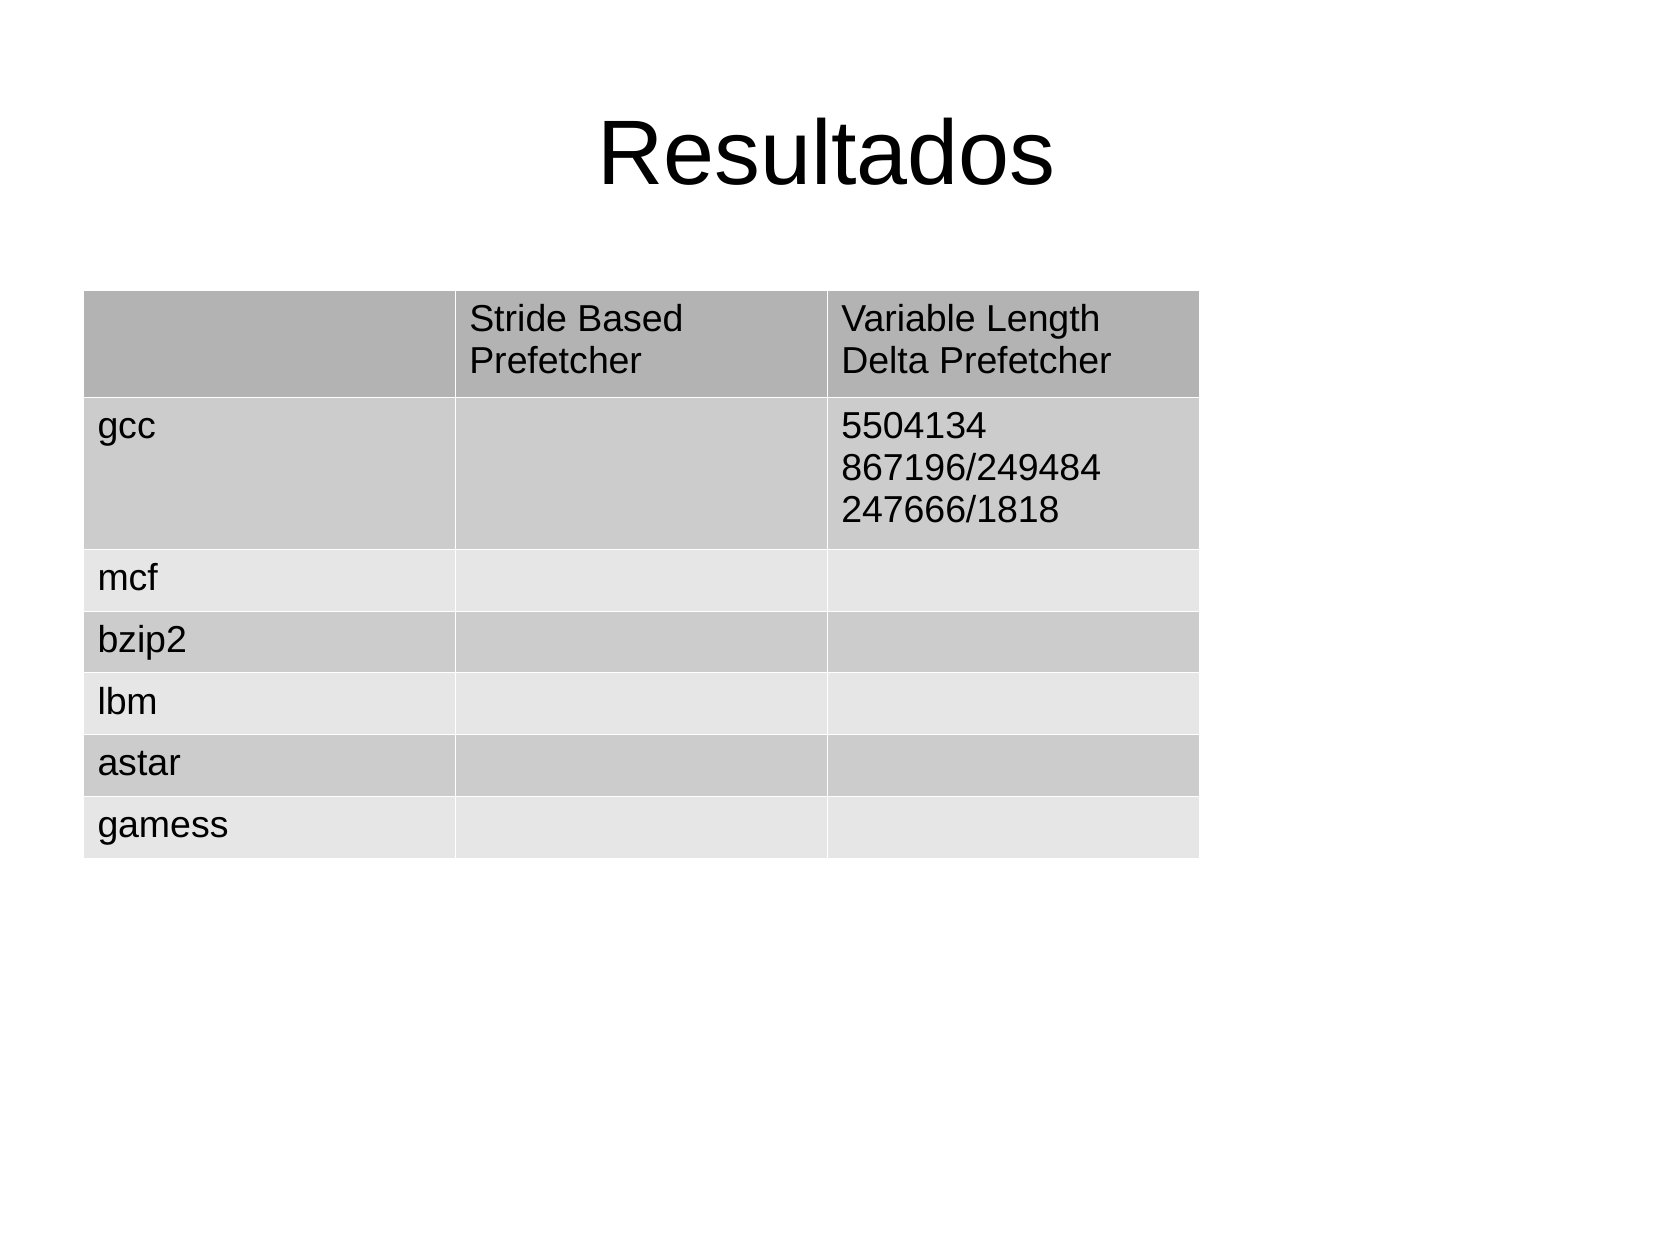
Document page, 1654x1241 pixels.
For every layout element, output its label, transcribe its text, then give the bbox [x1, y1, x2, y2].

table_header Variable Length Delta Prefetcher [828, 291, 1199, 397]
table_header [84, 291, 455, 397]
table_header Stride Based Prefetcher [456, 291, 827, 397]
table_cell [456, 797, 827, 858]
table_cell 5504134 867196/249484 247666/1818 [828, 398, 1199, 549]
table_cell [456, 673, 827, 734]
table_cell [828, 673, 1199, 734]
table_cell [456, 735, 827, 796]
table_cell [456, 612, 827, 672]
table_cell [456, 550, 827, 611]
table_cell bzip2 [84, 612, 455, 672]
table_cell [456, 398, 827, 549]
table_cell mcf [84, 550, 455, 611]
table_cell gamess [84, 797, 455, 858]
table_cell lbm [84, 673, 455, 734]
title Resultados [82, 49, 1571, 257]
table_cell [828, 612, 1199, 672]
table_cell gcc [84, 398, 455, 549]
table_cell [828, 797, 1199, 858]
table_cell [828, 550, 1199, 611]
table_cell astar [84, 735, 455, 796]
table_cell [828, 735, 1199, 796]
